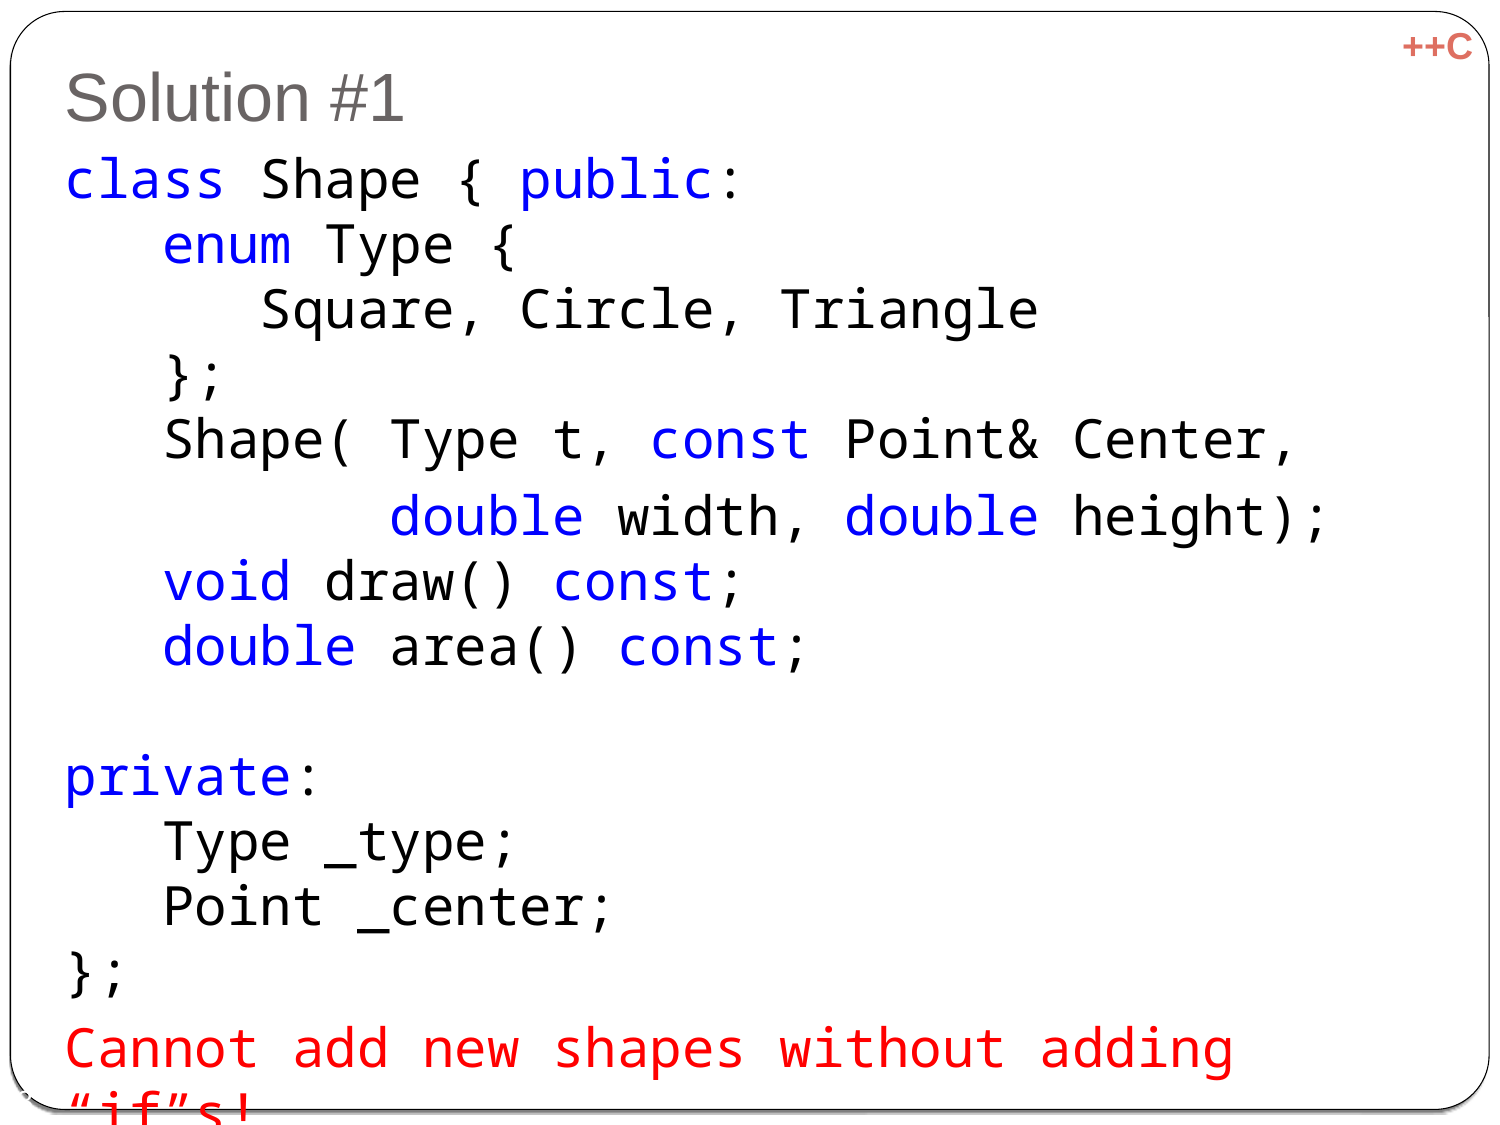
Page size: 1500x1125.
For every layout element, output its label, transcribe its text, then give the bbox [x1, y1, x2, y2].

list class Shape { public: enum Type { Square, Circle, Triangle }; Shape( Type t, const Point& Center, double width, double height); void draw() const; double area() const; private: Type _type; Point _center; }; Cannot add new shapes without adding “if”s! [50, 137, 1450, 1075]
title Solution #1 [50, 45, 1450, 137]
slide_number <number> [0, 1074, 50, 1125]
